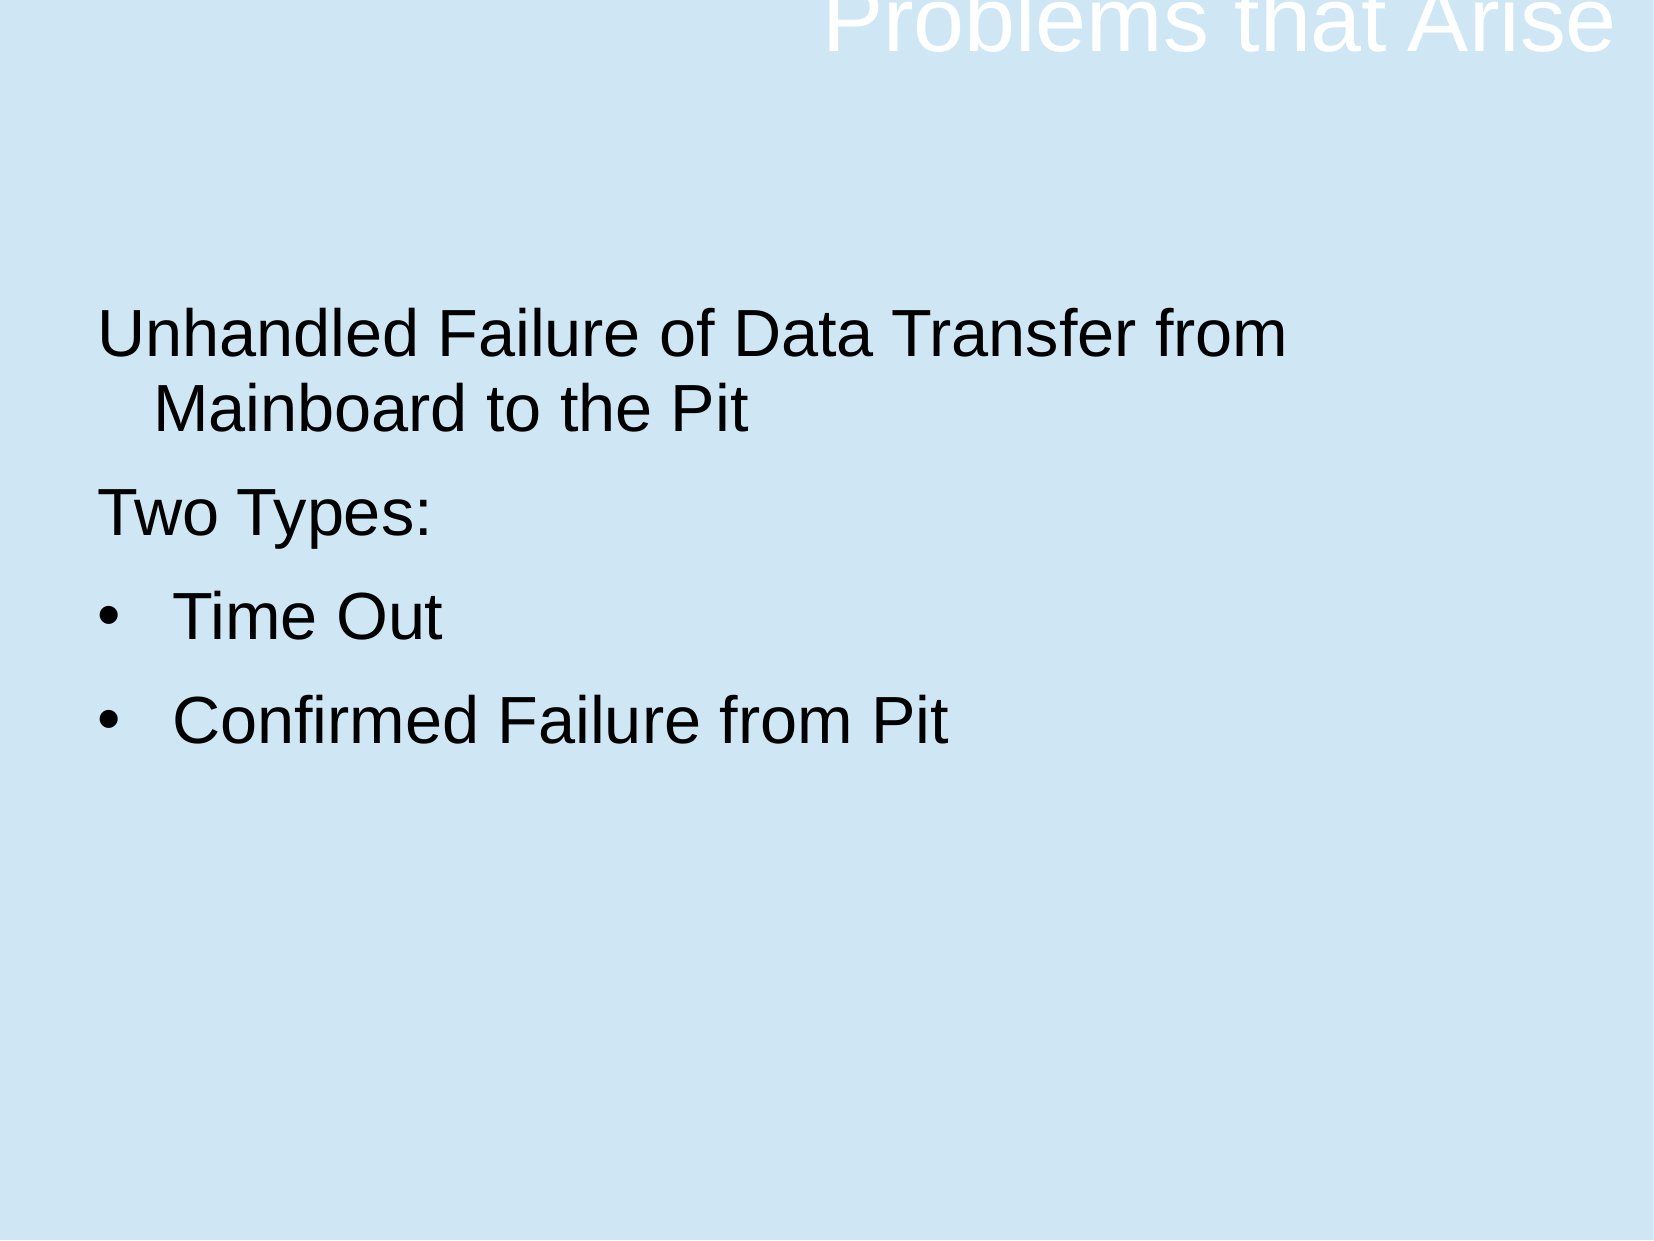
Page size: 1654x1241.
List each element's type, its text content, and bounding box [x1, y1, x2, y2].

list Unhandled Failure of Data Transfer from Mainboard to the Pit Two Types: Time Out Confirmed Failure from Pit [82, 290, 1571, 1109]
title Problems that Arise [151, 0, 1633, 183]
